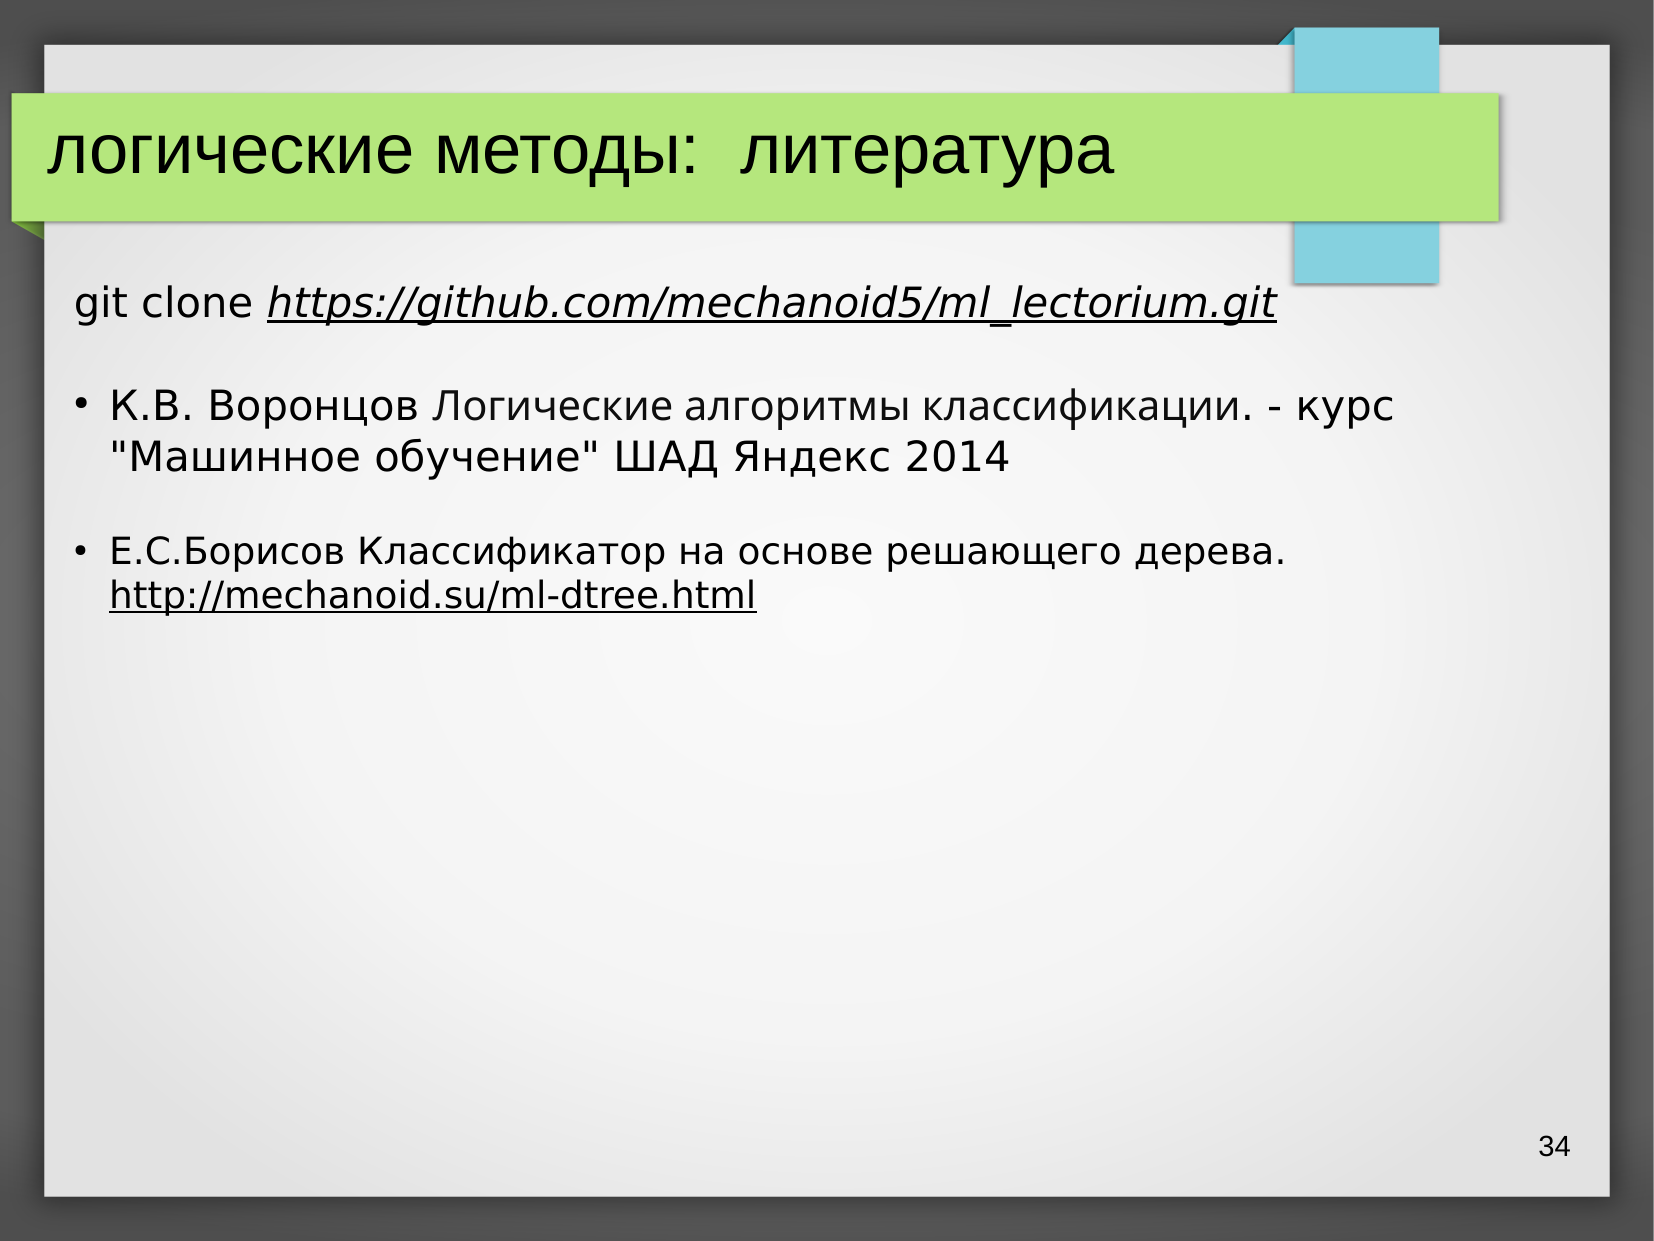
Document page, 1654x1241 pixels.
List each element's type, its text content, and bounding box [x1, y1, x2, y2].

picture [0, 0, 1654, 1241]
title логические методы: литература [47, 96, 1536, 201]
text_box git clone https://github.com/mechanoid5/ml_lectorium.git К.В. Воронцов Логические алгоритмы классификации. - курс "Машинное обучение" ШАД Яндекс 2014 Е.С.Борисов Классификатор на основе решающего дерева. http://mechanoid.su/ml-dtree.html [59, 271, 1489, 1111]
